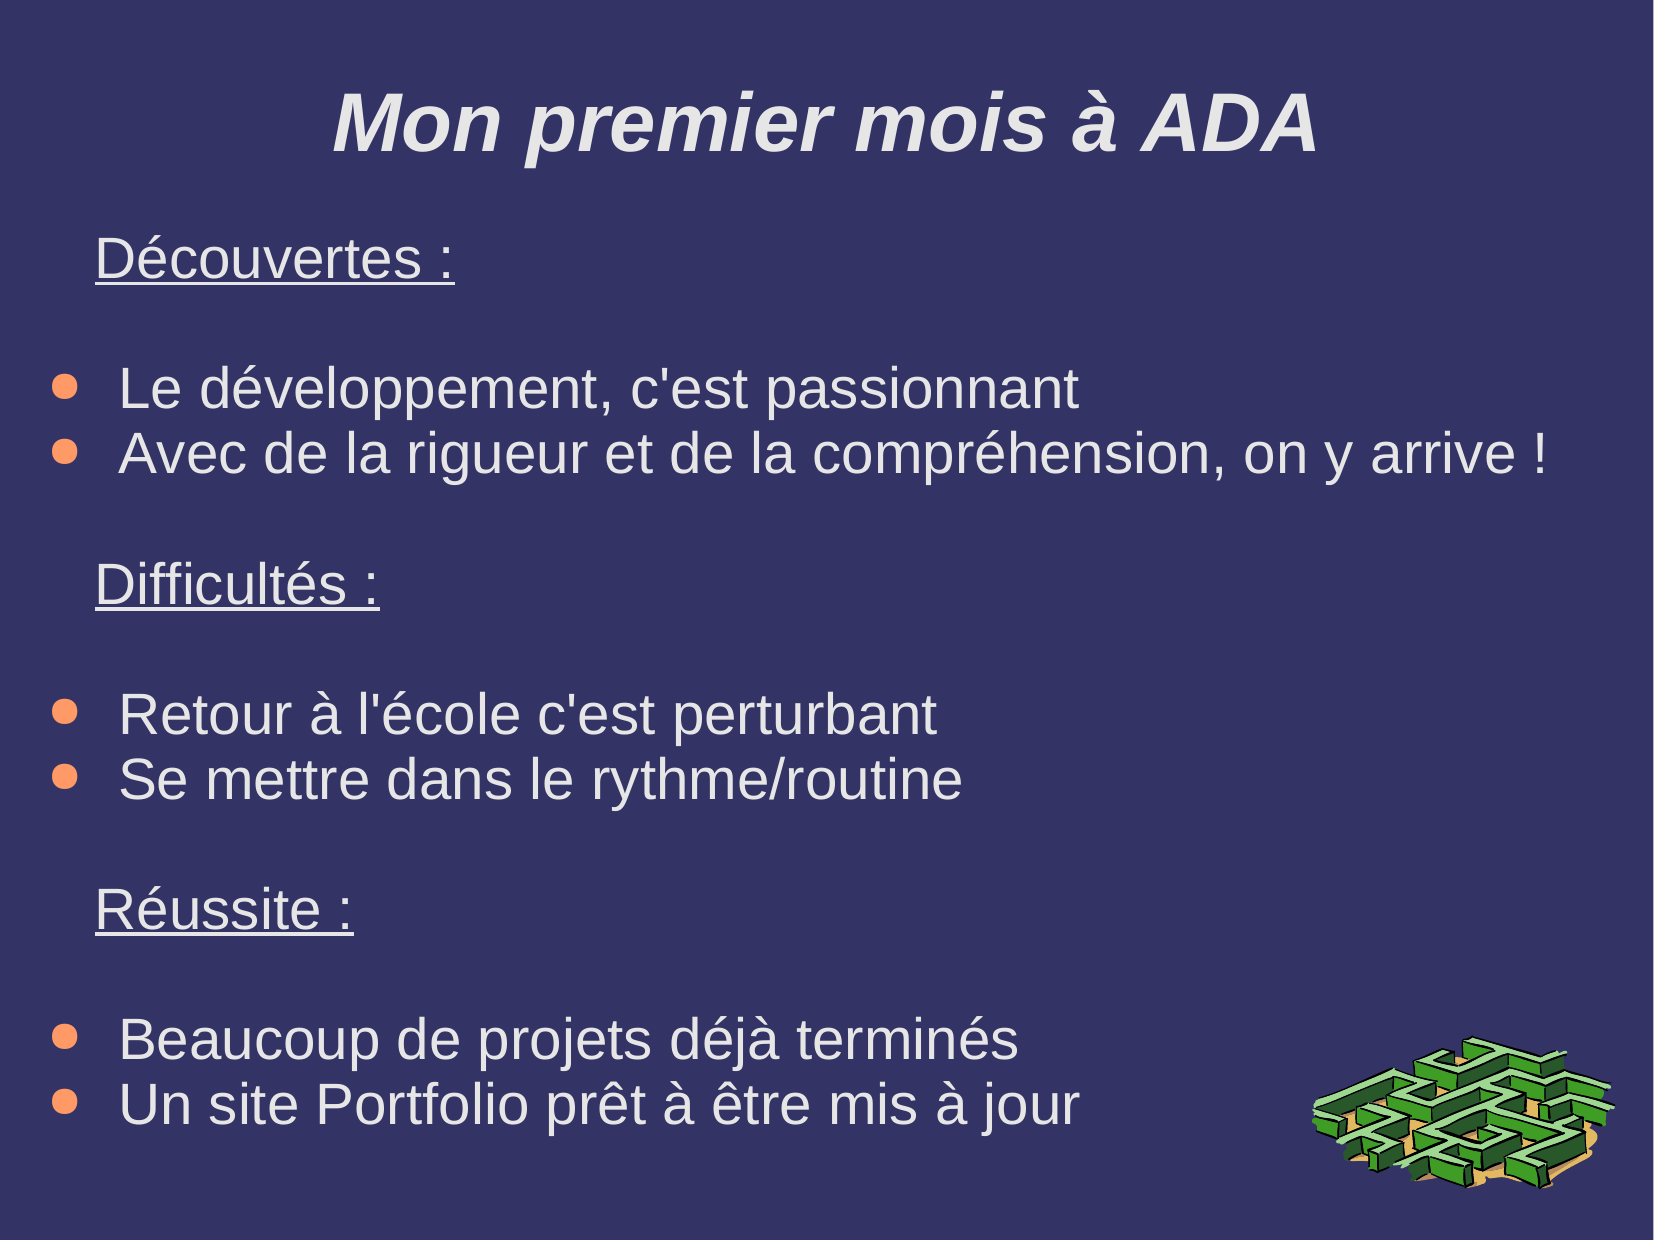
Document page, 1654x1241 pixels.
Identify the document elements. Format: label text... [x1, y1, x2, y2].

title Mon premier mois à ADA [121, 19, 1534, 226]
list Découvertes : Le développement, c'est passionnant Avec de la rigueur et de la compréhension, on y arrive ! Difficultés : Retour à l'école c'est perturbant Se mettre dans le rythme/routine Réussite : Beaucoup de projets déjà terminés Un site Portfolio prêt à être mis à jour [11, 226, 1595, 1241]
